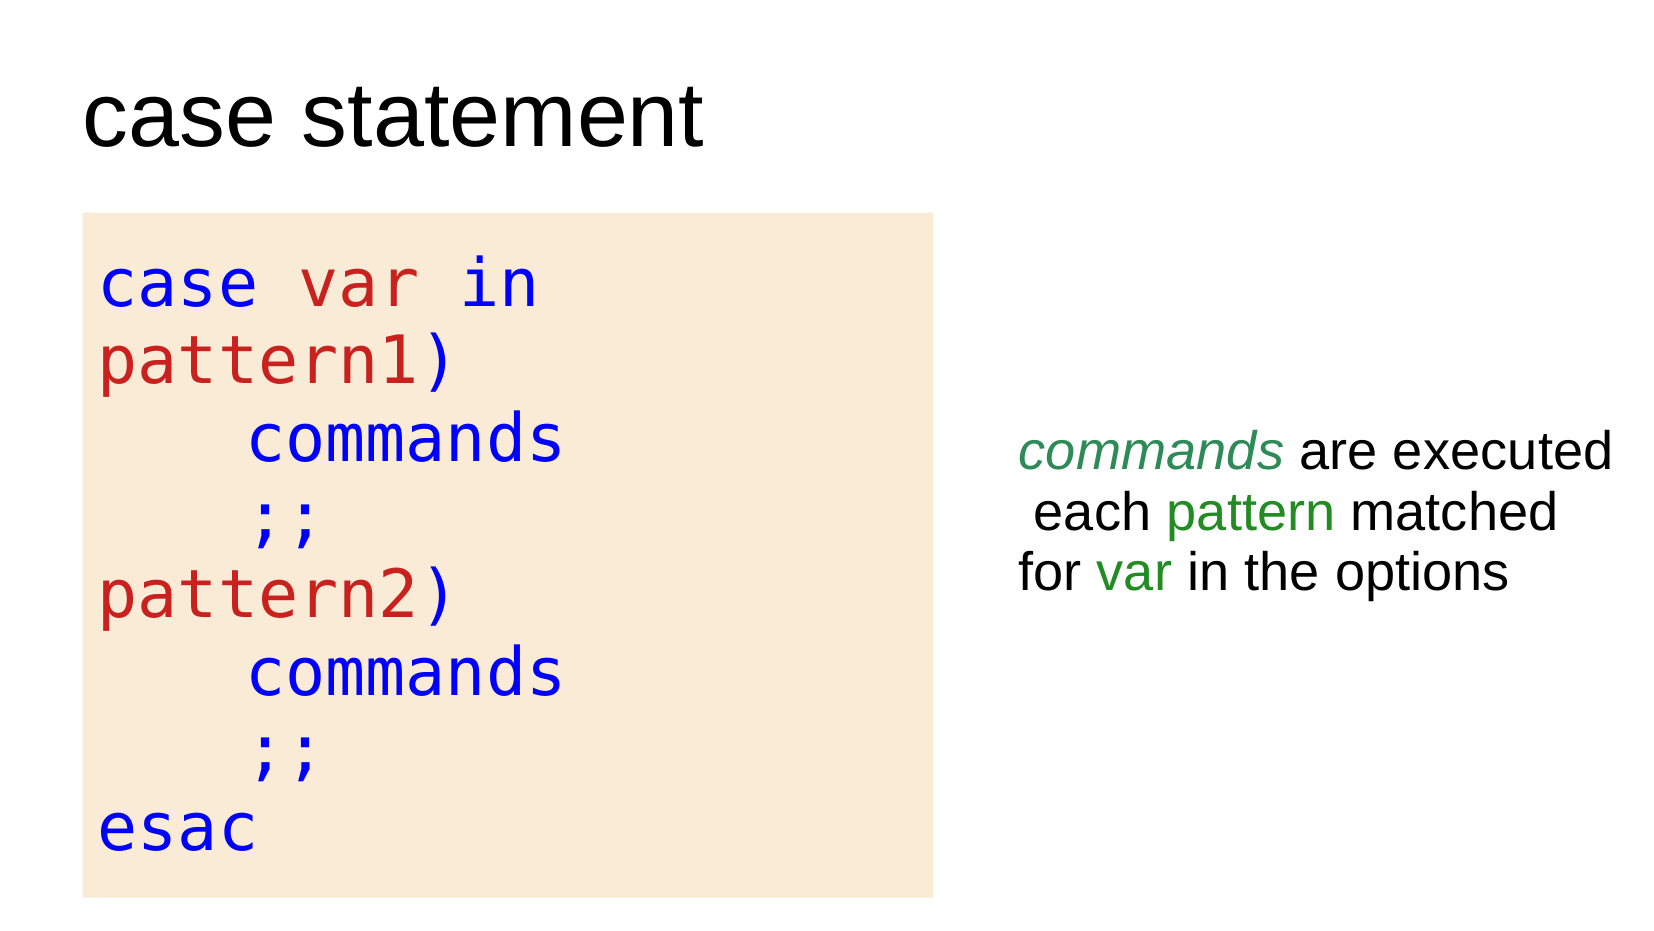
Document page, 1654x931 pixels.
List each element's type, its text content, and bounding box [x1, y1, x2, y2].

text_box commands are executed each pattern matched for var in the options [1003, 413, 1630, 733]
title case statement [82, 37, 1571, 193]
text_box case var in pattern1) commands ;; pattern2) commands ;; esac [82, 212, 934, 898]
